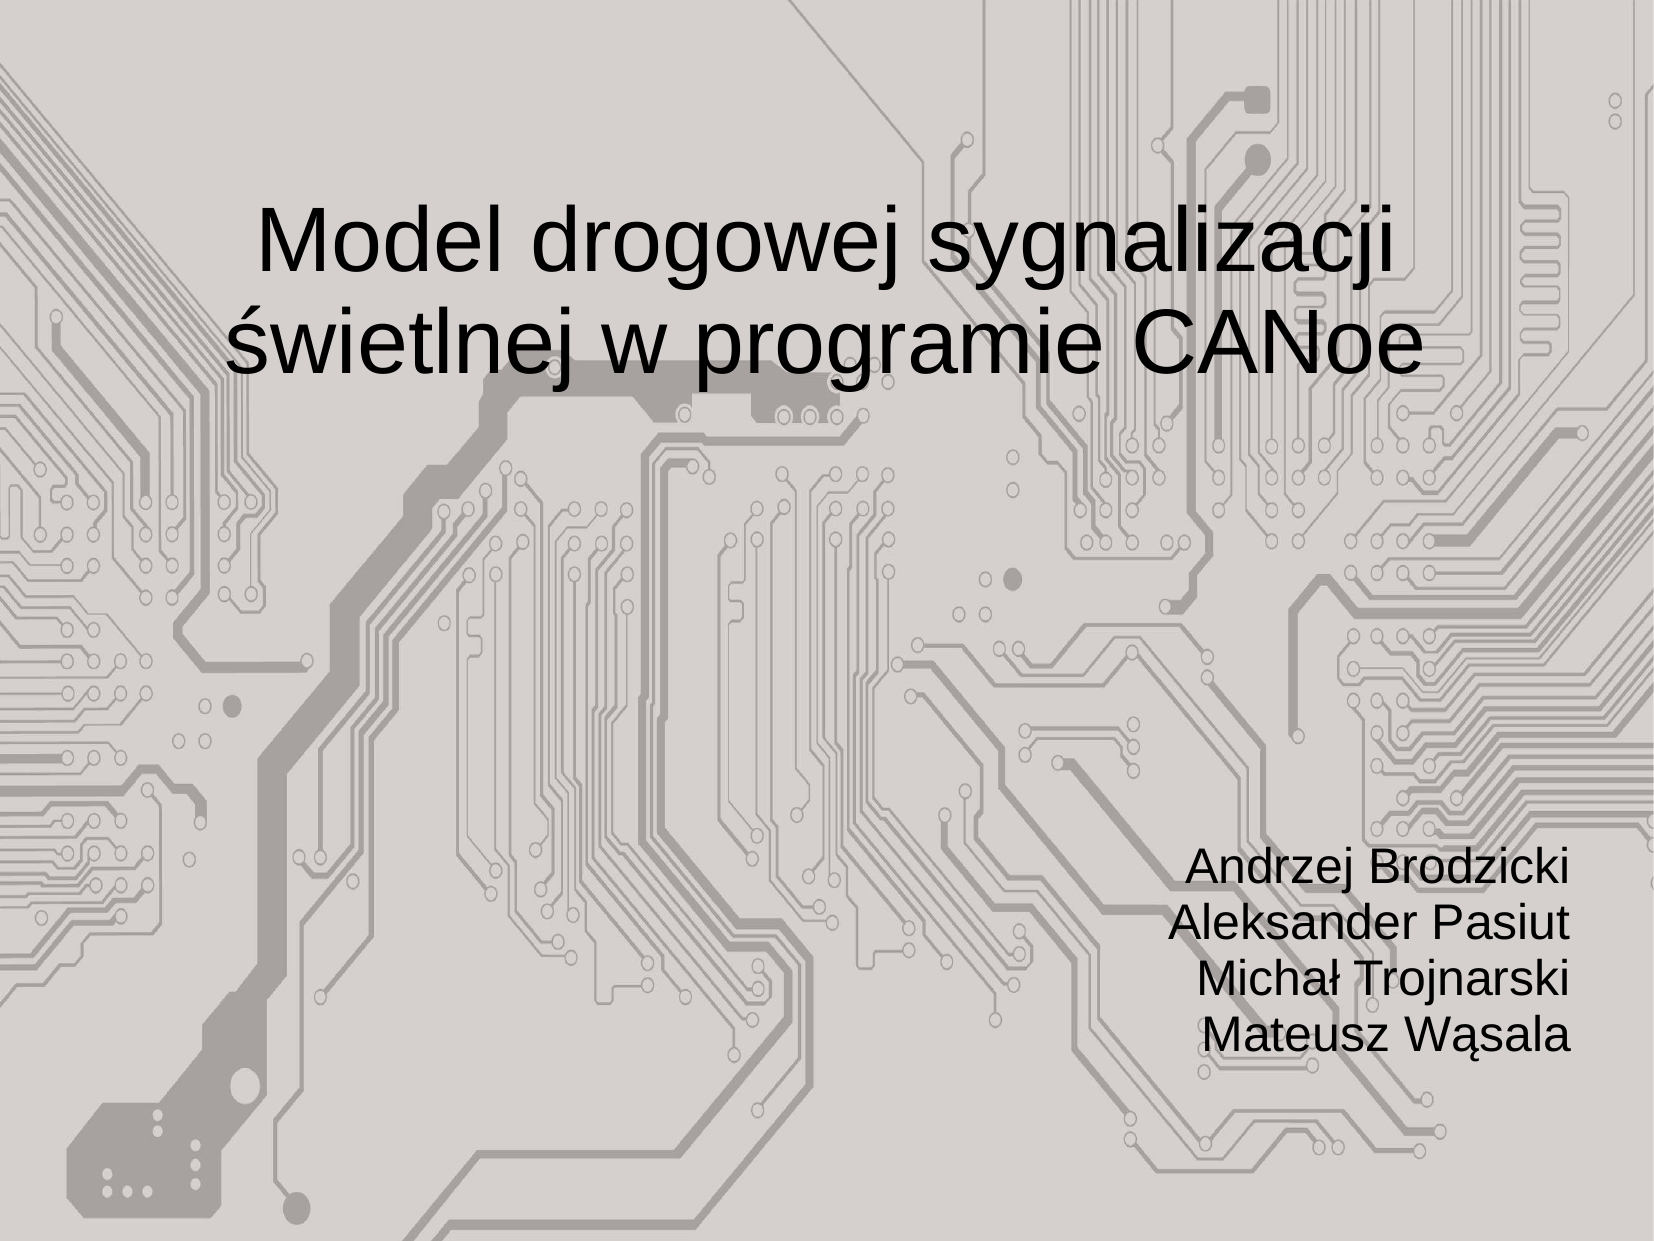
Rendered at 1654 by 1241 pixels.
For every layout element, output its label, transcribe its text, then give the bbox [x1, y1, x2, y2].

subtitle Andrzej Brodzicki Aleksander Pasiut Michał Trojnarski Mateusz Wąsala [82, 755, 1571, 1145]
title Model drogowej sygnalizacji świetlnej w programie CANoe [82, 49, 1571, 532]
picture [0, 0, 1654, 1241]
